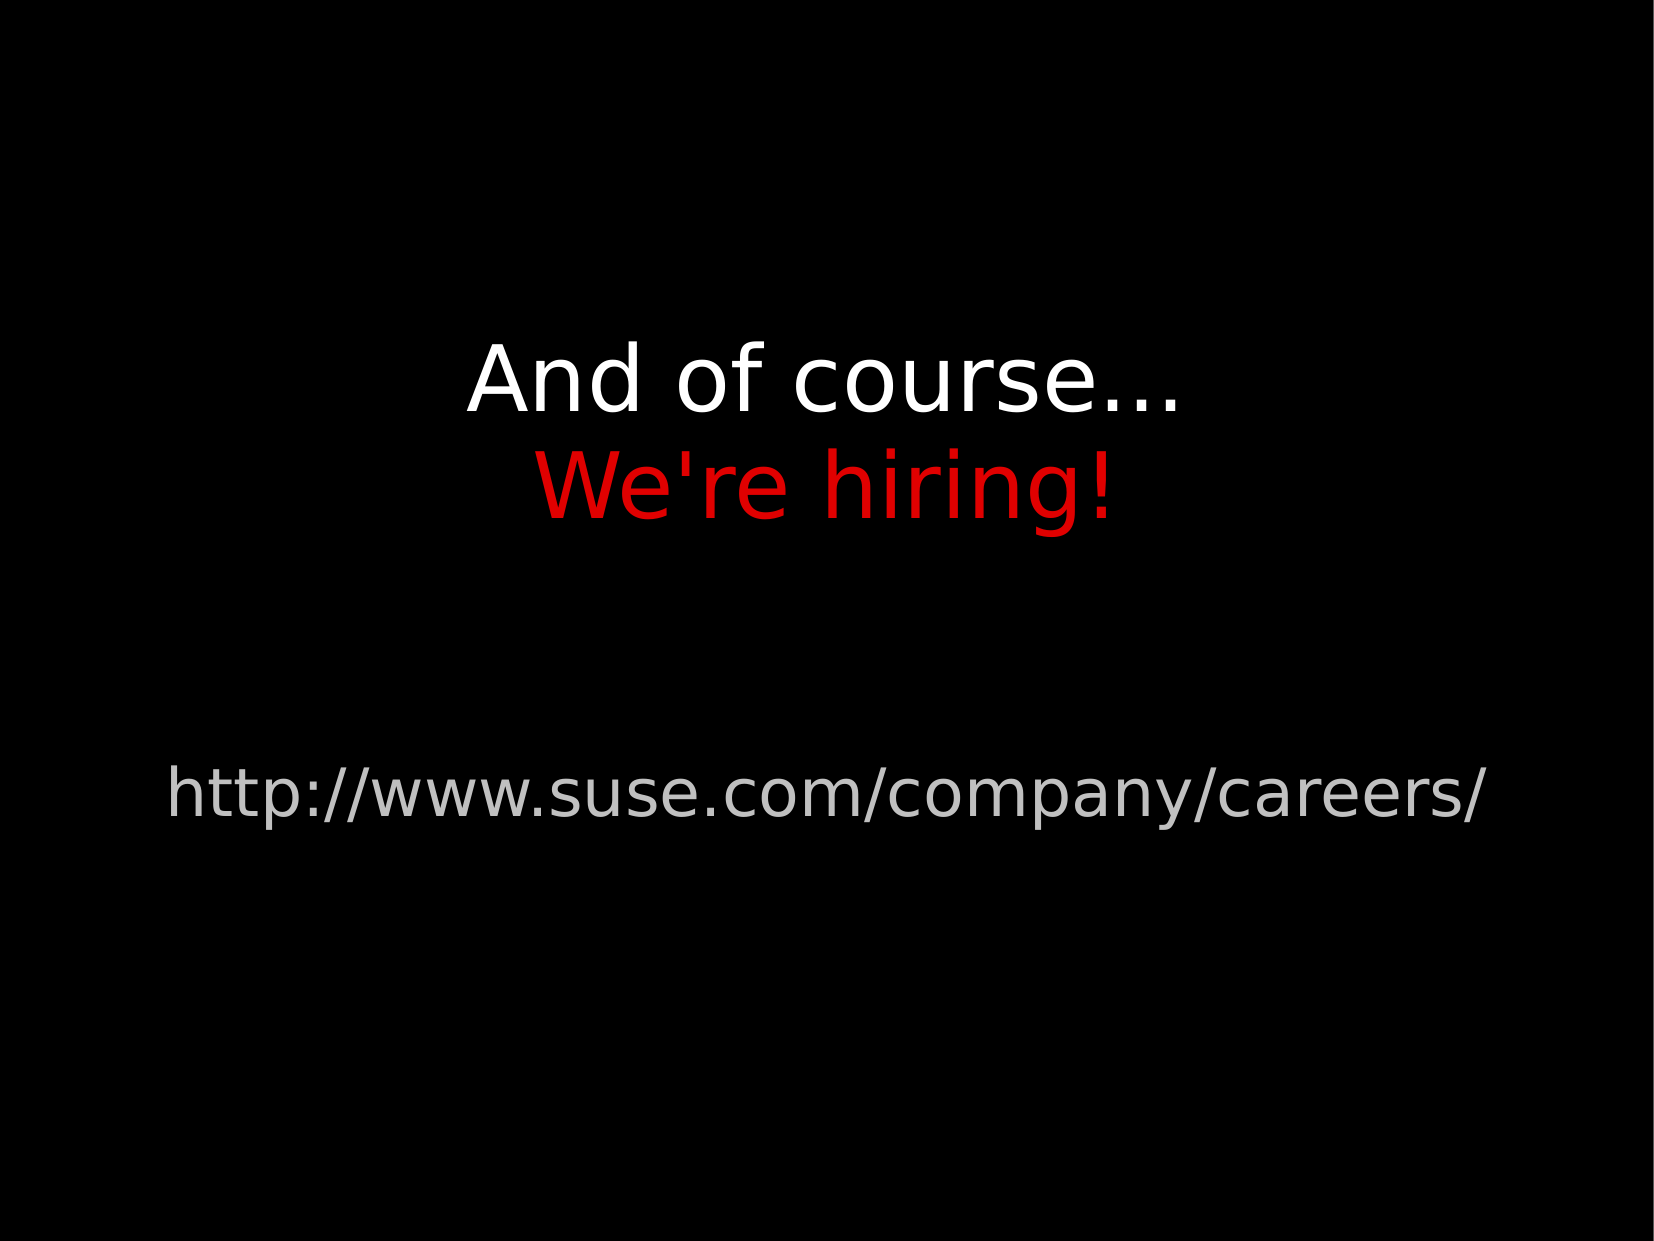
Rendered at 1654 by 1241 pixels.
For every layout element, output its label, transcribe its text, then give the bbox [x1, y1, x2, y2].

subtitle And of course... We're hiring! http://www.suse.com/company/careers/ [82, 49, 1571, 1109]
